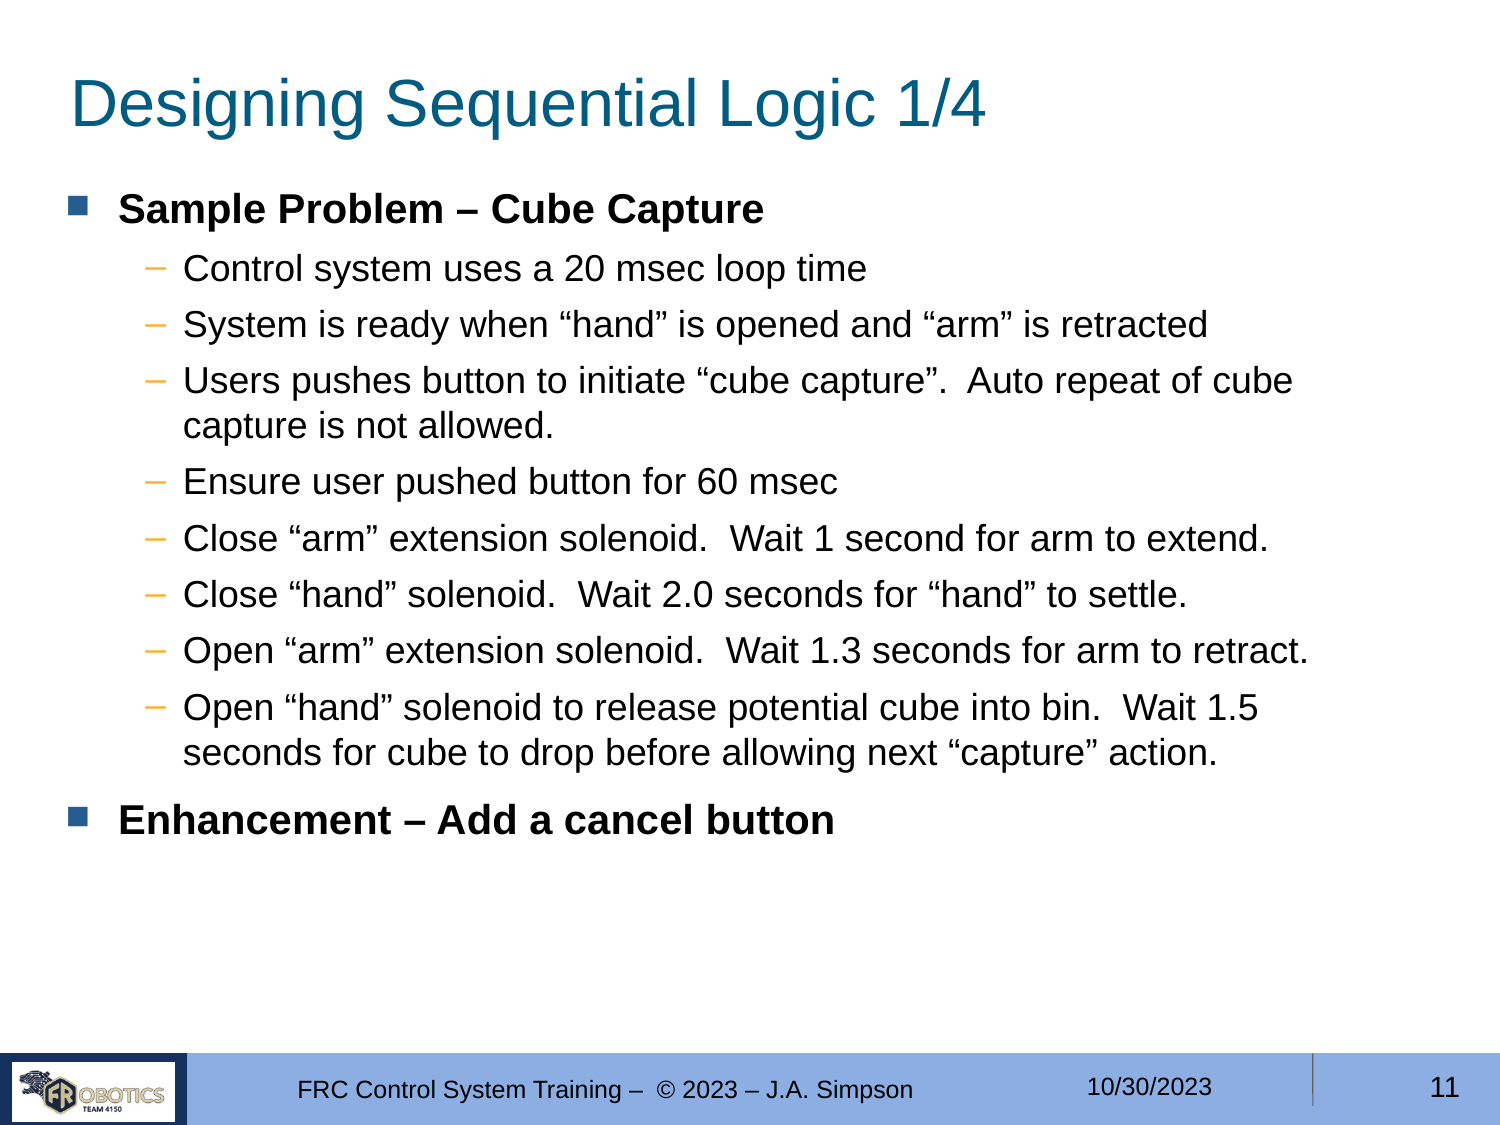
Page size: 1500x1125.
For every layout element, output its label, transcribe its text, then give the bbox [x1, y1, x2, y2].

slide_number <number> [1337, 1072, 1475, 1100]
title Designing Sequential Logic 1/4 [55, 52, 1443, 148]
list Sample Problem – Cube Capture Control system uses a 20 msec loop time System is ready when “hand” is opened and “arm” is retracted Users pushes button to initiate “cube capture”. Auto repeat of cube capture is not allowed. Ensure user pushed button for 60 msec Close “arm” extension solenoid. Wait 1 second for arm to extend. Close “hand” solenoid. Wait 2.0 seconds for “hand” to settle. Open “arm” extension solenoid. Wait 1.3 seconds for arm to retract. Open “hand” solenoid to release potential cube into bin. Wait 1.5 seconds for cube to drop before allowing next “capture” action. Enhancement – Add a cancel button [55, 174, 1340, 973]
slide_number 10/30/2023 [1012, 1071, 1288, 1100]
picture [12, 1062, 175, 1122]
footer FRC Control System Training – © 2023 – J.A. Simpson [225, 1074, 988, 1103]
